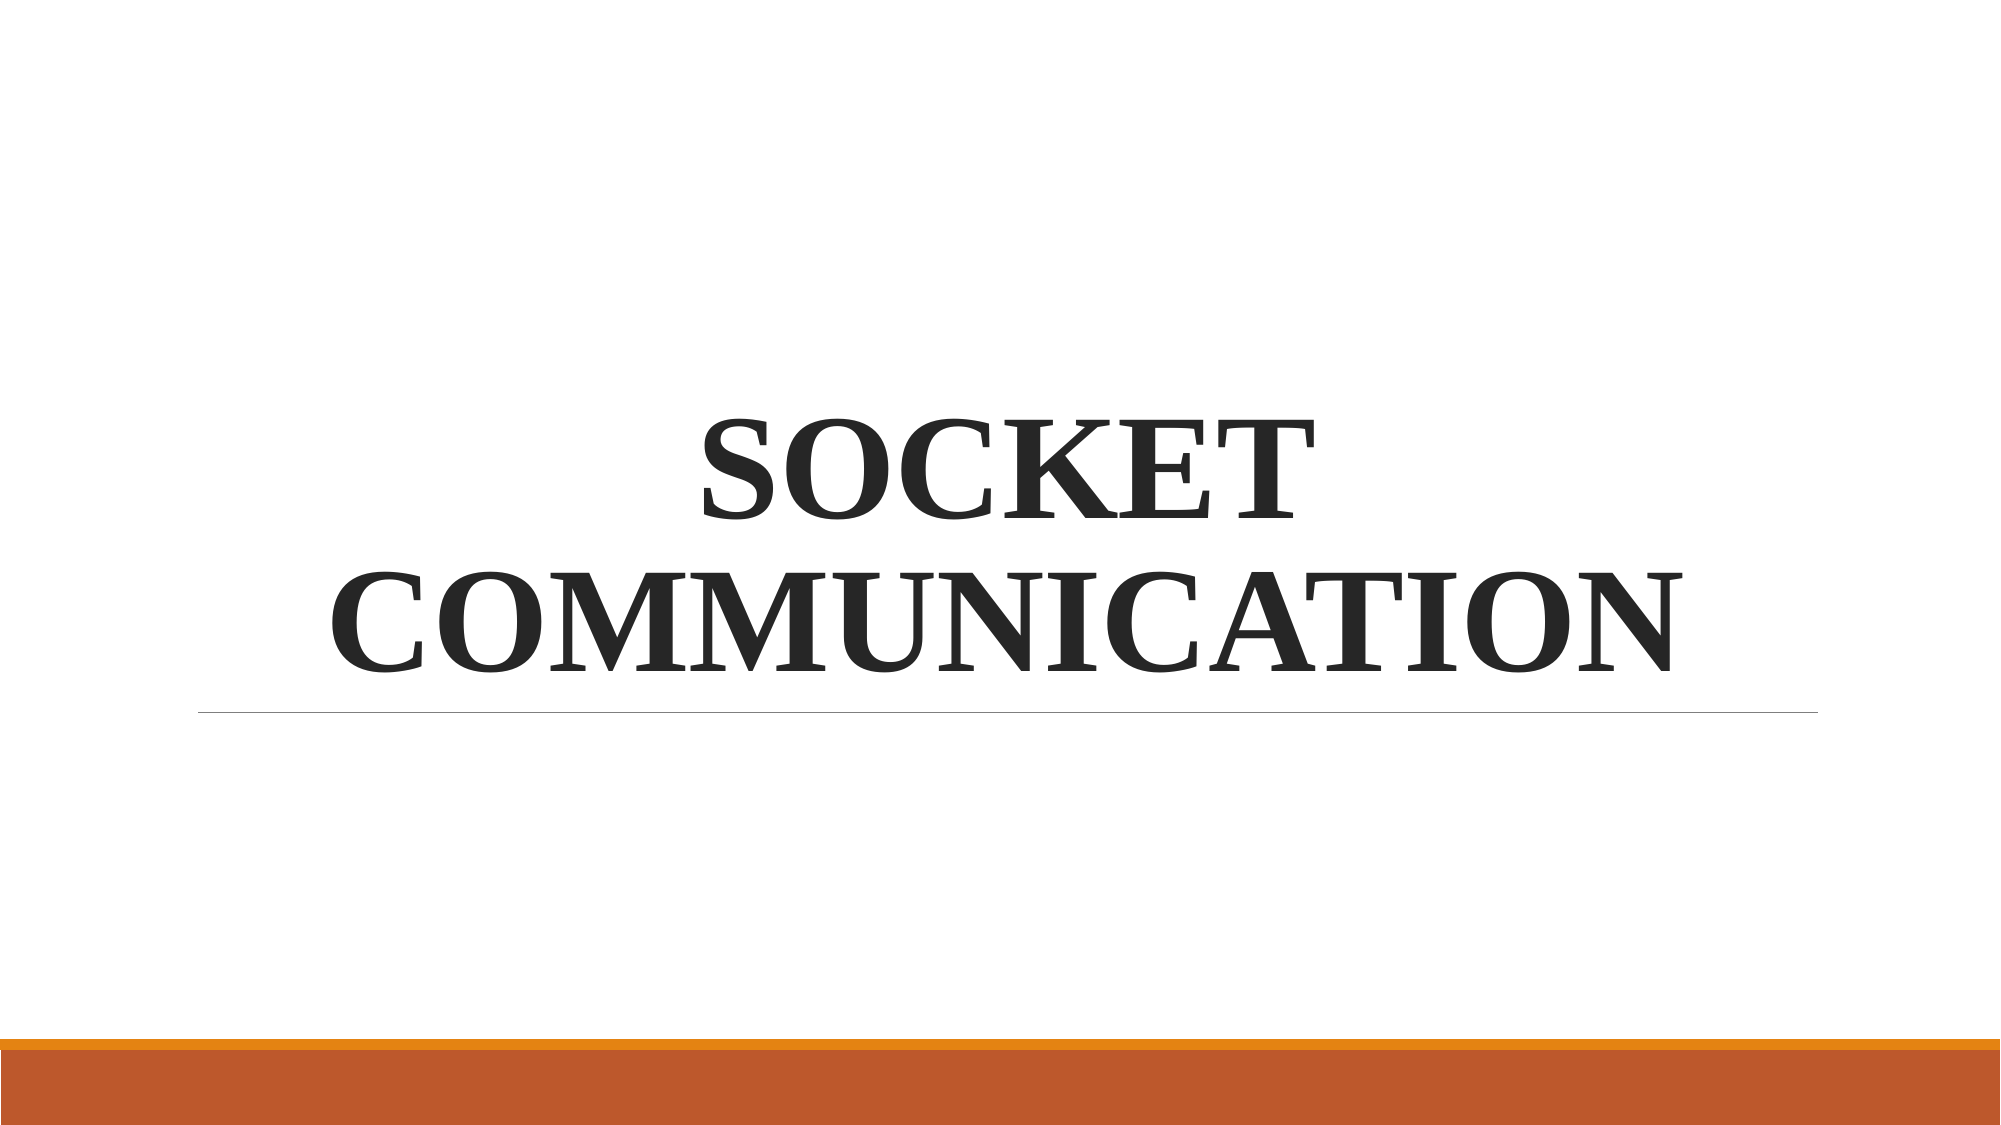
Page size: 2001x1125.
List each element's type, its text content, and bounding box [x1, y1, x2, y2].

title SOCKET COMMUNICATION [180, 124, 1831, 710]
